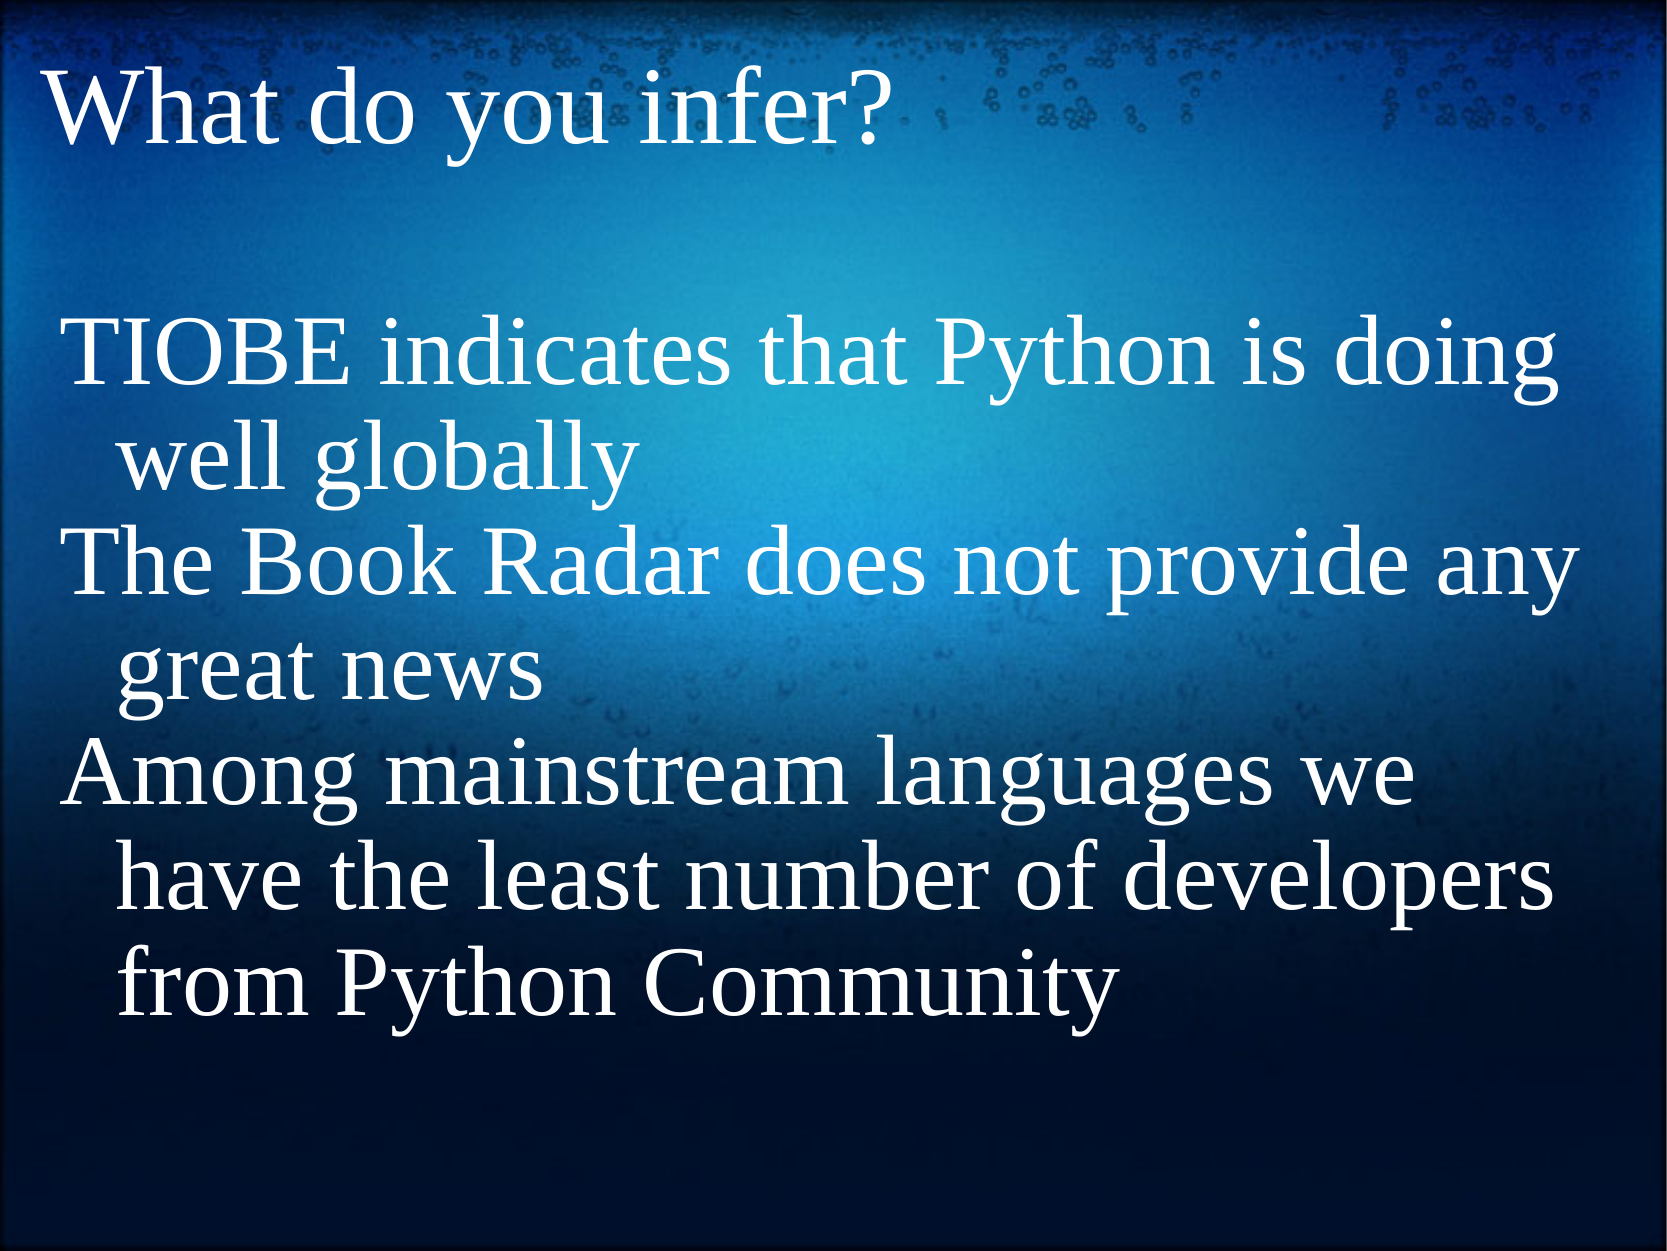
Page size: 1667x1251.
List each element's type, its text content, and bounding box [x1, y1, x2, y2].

list TIOBE indicates that Python is doing well globally The Book Radar does not provide any great news Among mainstream languages we have the least number of developers from Python Community [40, 300, 1627, 1201]
title What do you infer? [40, 50, 1627, 201]
picture [0, 0, 1667, 1251]
